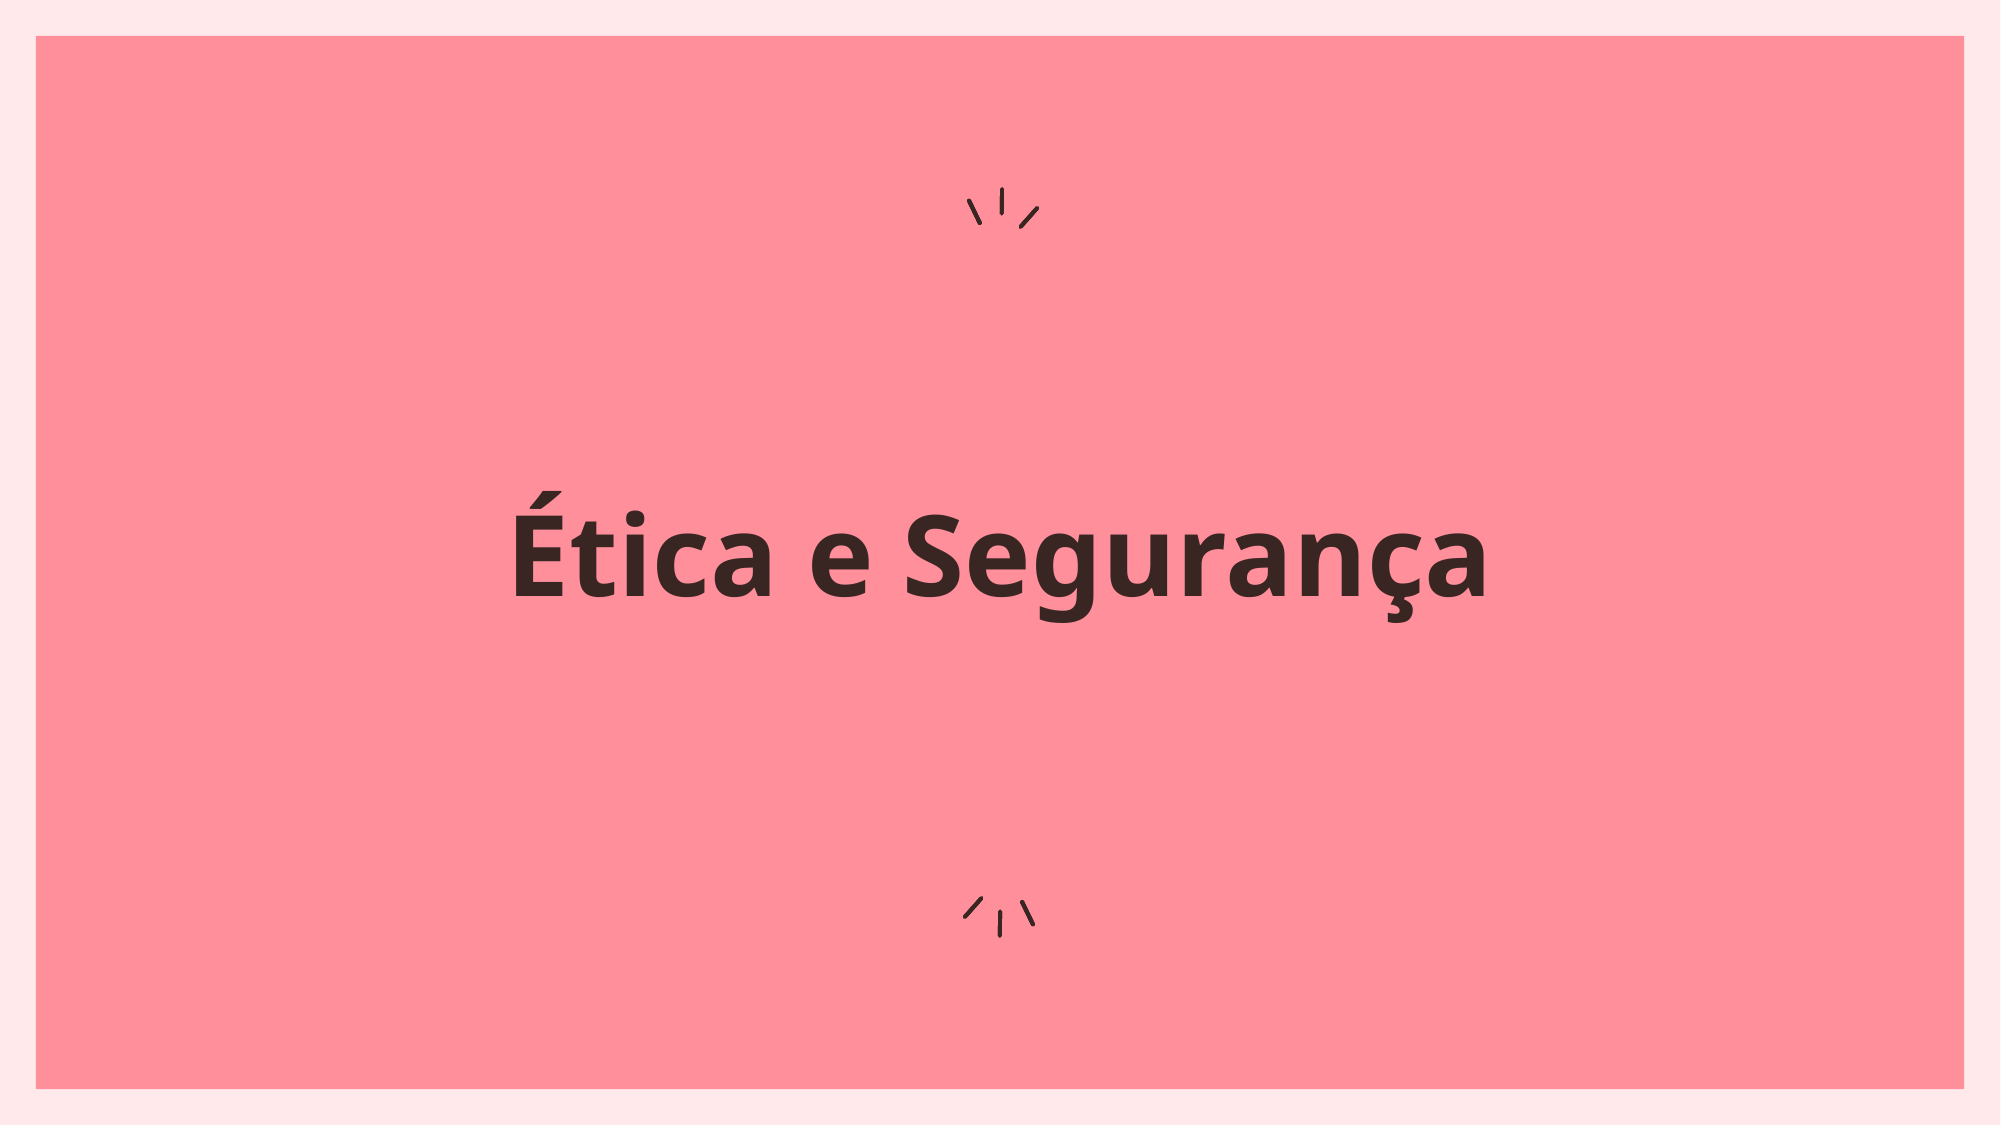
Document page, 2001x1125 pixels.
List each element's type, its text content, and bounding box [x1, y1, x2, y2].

title Ética e Segurança [129, 247, 1870, 878]
